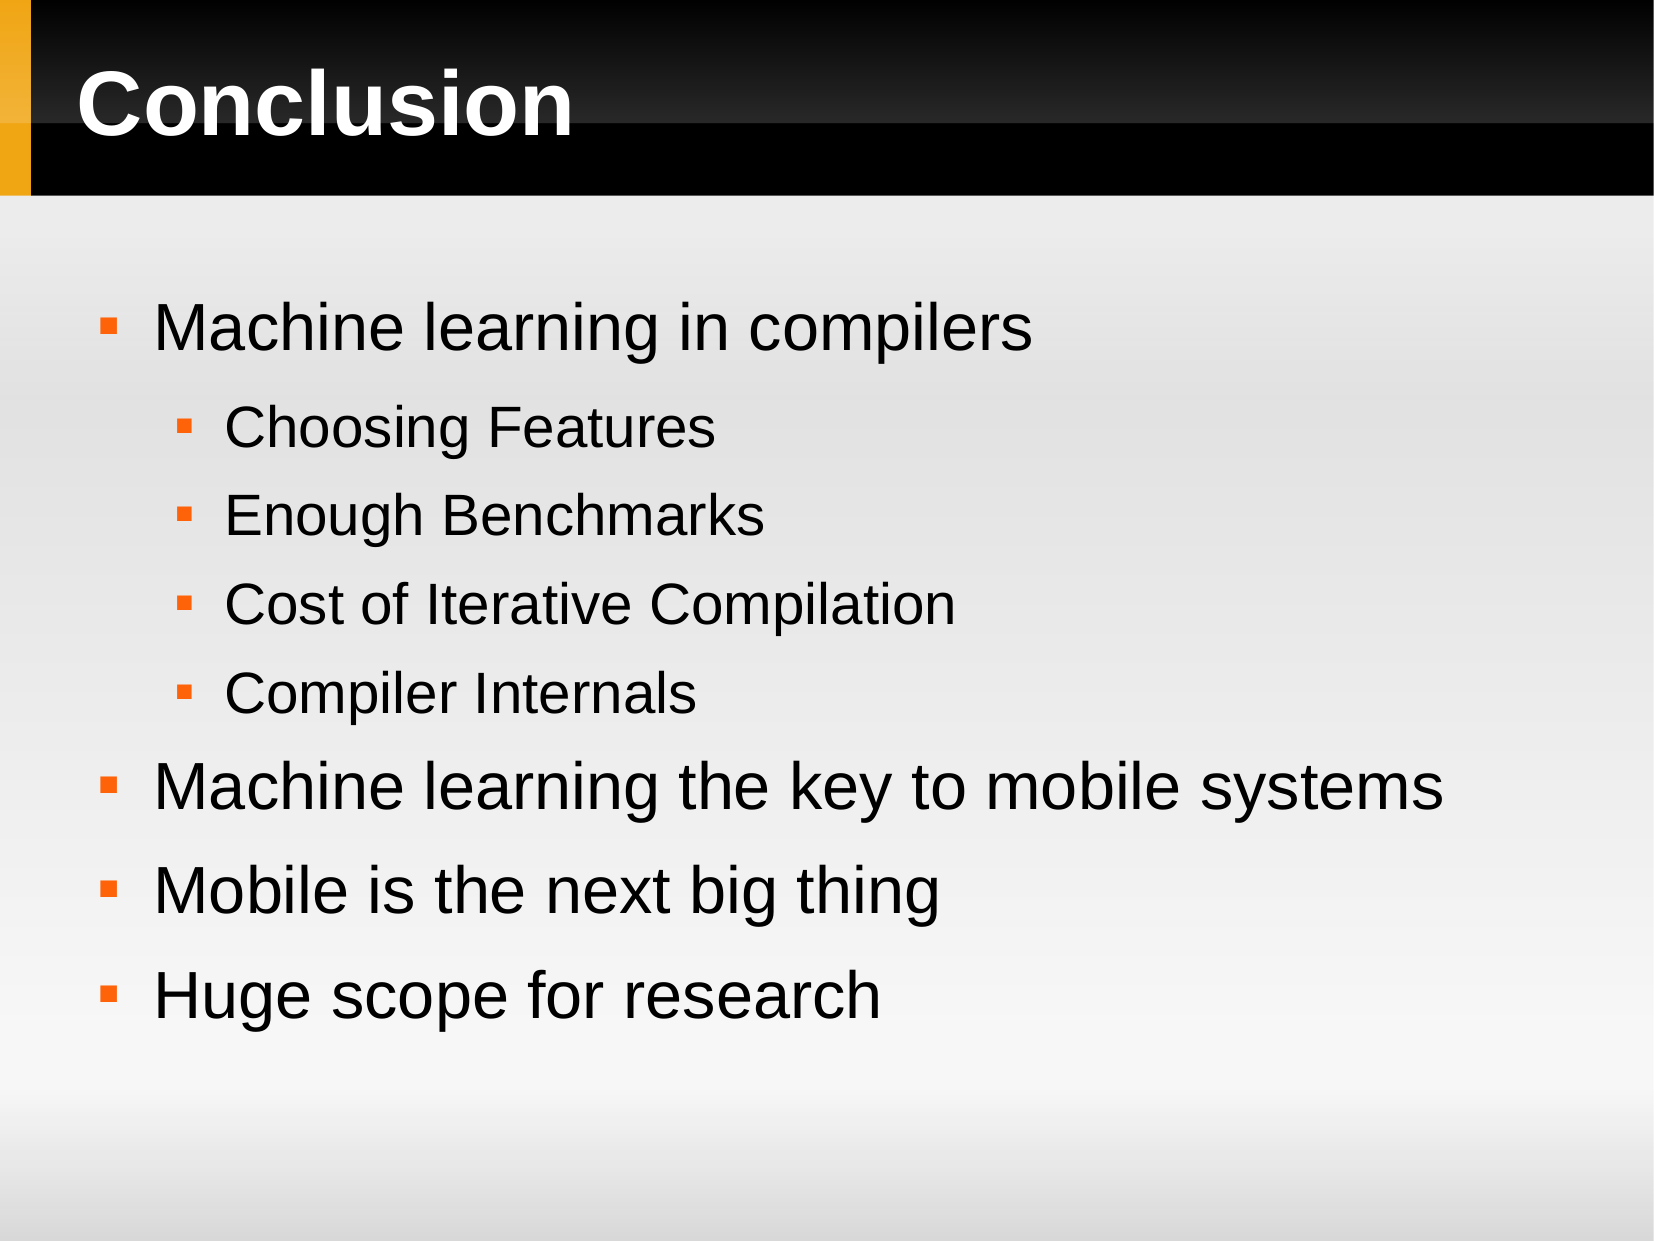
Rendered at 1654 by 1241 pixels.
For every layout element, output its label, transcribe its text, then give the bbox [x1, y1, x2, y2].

picture [0, 0, 1654, 1241]
title Conclusion [76, 7, 1565, 200]
list Machine learning in compilers Choosing Features Enough Benchmarks Cost of Iterative Compilation Compiler Internals Machine learning the key to mobile systems Mobile is the next big thing Huge scope for research [82, 290, 1571, 1094]
